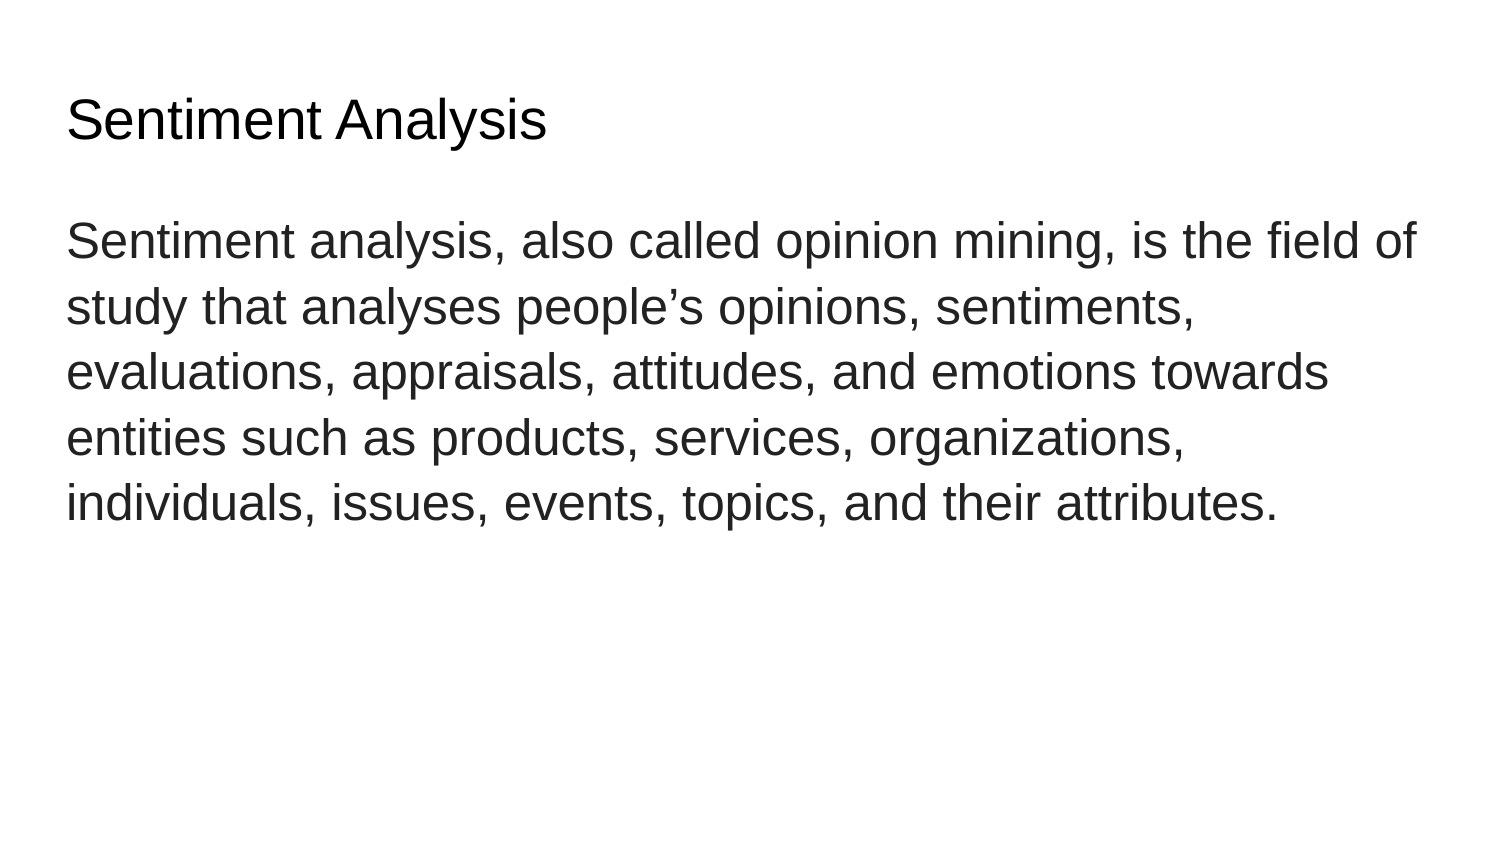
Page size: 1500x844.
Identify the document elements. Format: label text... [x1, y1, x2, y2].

title Sentiment Analysis [51, 72, 1449, 167]
list Sentiment analysis, also called opinion mining, is the field of study that analyses people’s opinions, sentiments, evaluations, appraisals, attitudes, and emotions towards entities such as products, services, organizations, individuals, issues, events, topics, and their attributes. [51, 189, 1449, 750]
